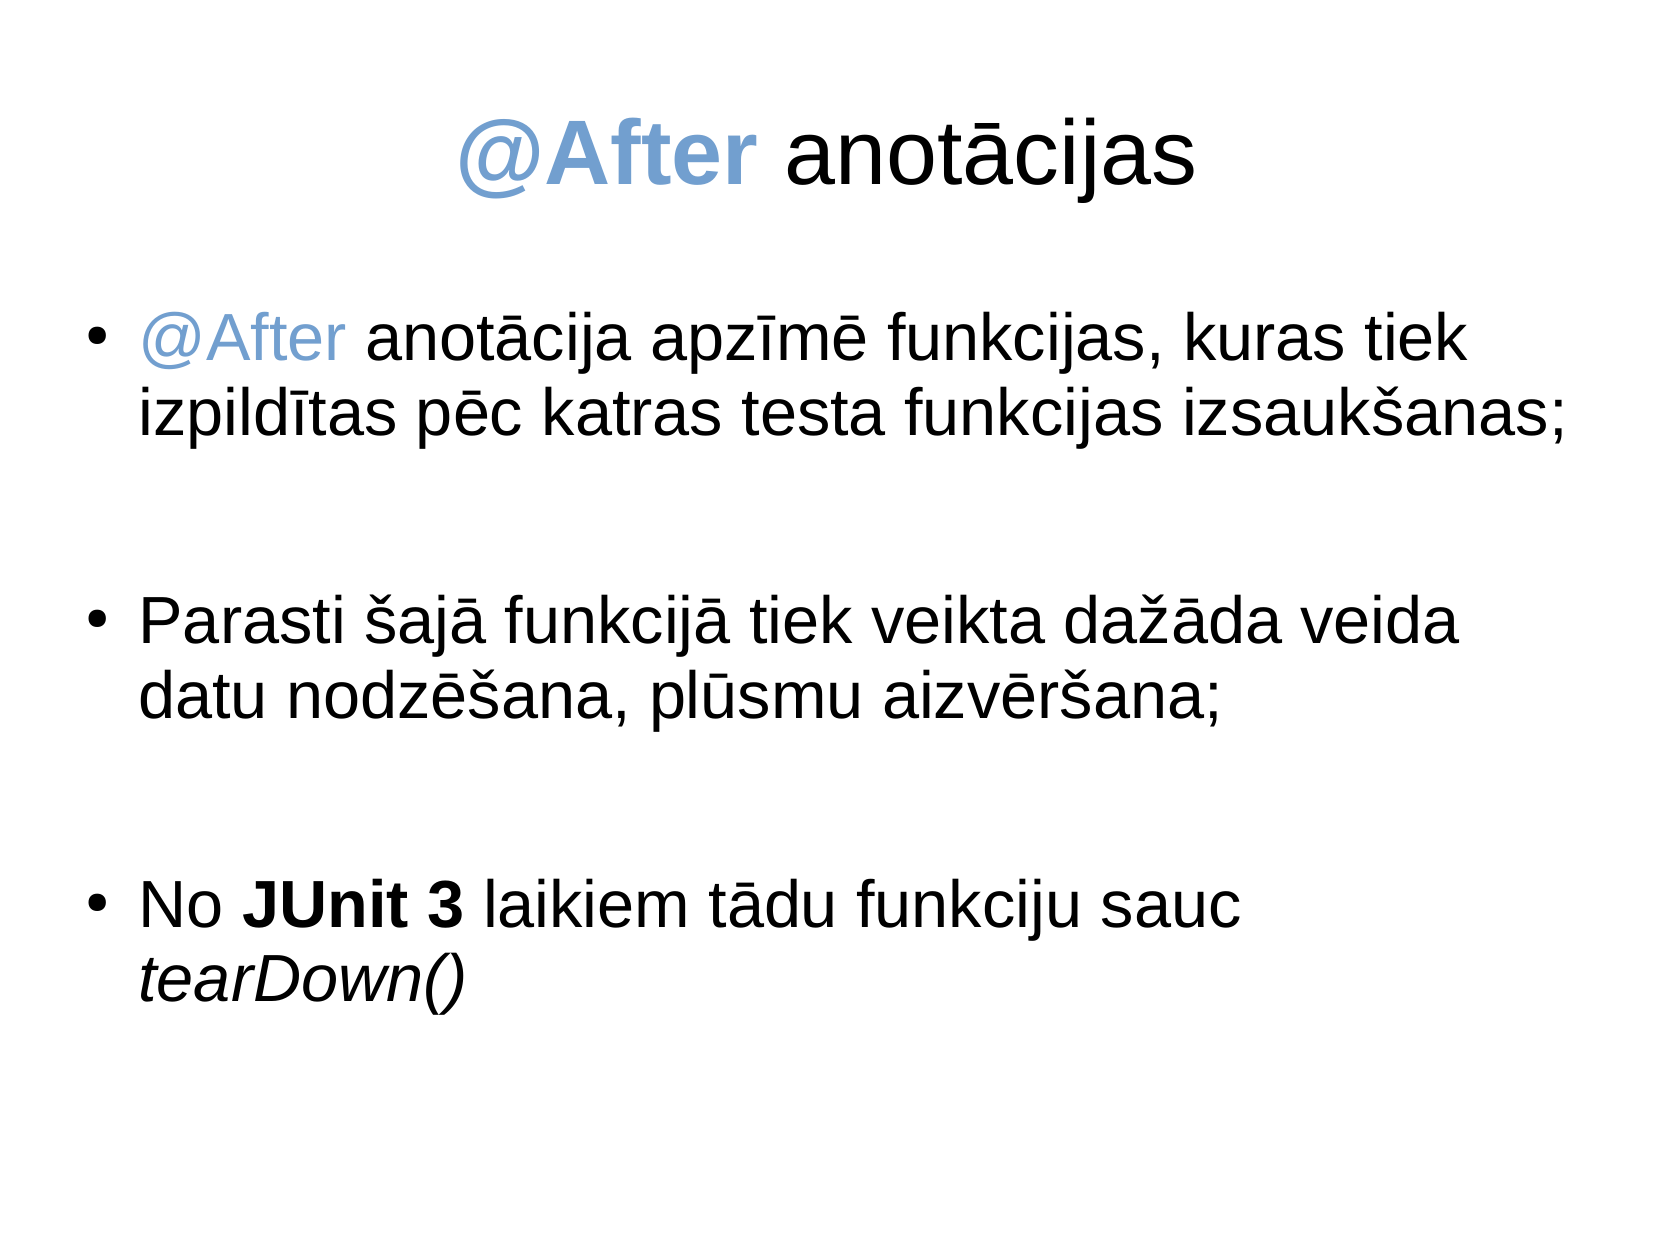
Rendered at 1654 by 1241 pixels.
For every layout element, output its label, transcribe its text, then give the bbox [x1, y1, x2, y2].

title @After anotācijas [82, 49, 1571, 257]
list @After anotācija apzīmē funkcijas, kuras tiek izpildītas pēc katras testa funkcijas izsaukšanas; Parasti šajā funkcijā tiek veikta dažāda veida datu nodzēšana, plūsmu aizvēršana; No JUnit 3 laikiem tādu funkciju sauc tearDown() [67, 300, 1576, 1020]
